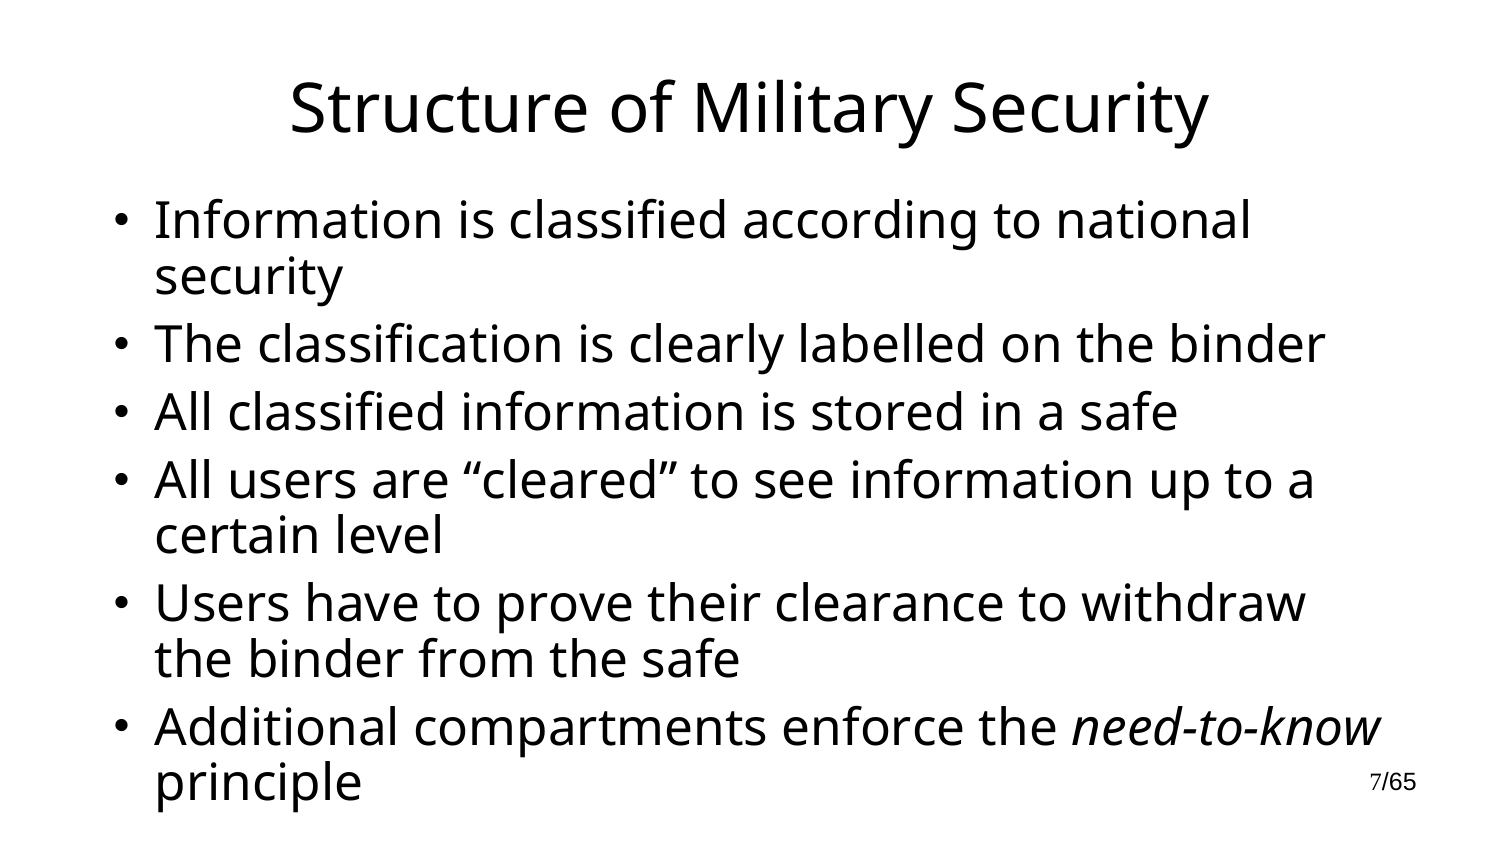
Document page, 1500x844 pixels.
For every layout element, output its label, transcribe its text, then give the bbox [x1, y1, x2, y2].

title Structure of Military Security [112, 22, 1388, 188]
list Information is classified according to national security The classification is clearly labelled on the binder All classified information is stored in a safe All users are “cleared” to see information up to a certain level Users have to prove their clearance to withdraw the binder from the safe Additional compartments enforce the need-to-know principle [112, 194, 1388, 817]
